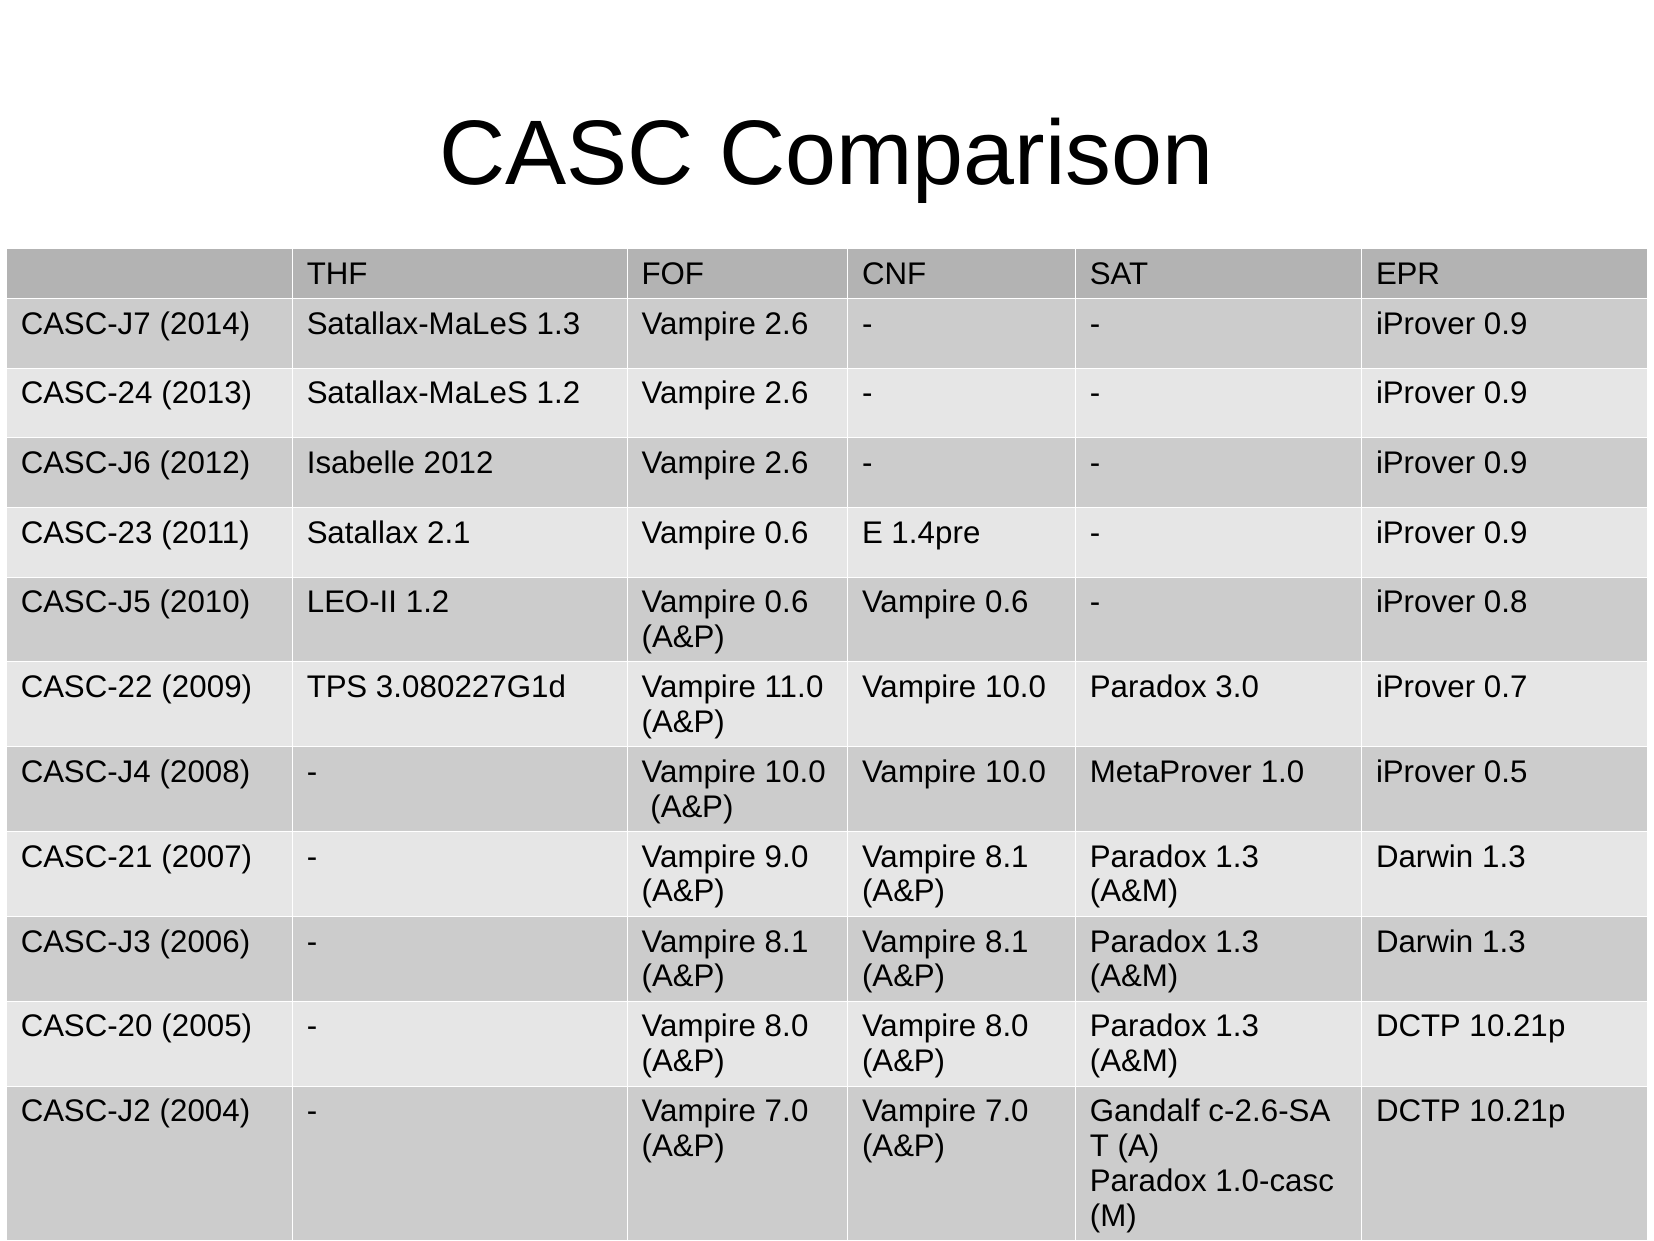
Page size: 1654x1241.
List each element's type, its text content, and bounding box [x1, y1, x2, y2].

table_header [7, 249, 292, 298]
table_cell Vampire 7.0 (A&P) [848, 1087, 1075, 1240]
table_cell Vampire 8.1 (A&P) [628, 917, 847, 1001]
table_cell - [1076, 369, 1361, 437]
table_cell Satallax 2.1 [293, 508, 627, 577]
table_cell iProver 0.7 [1362, 662, 1647, 746]
table_cell iProver 0.8 [1362, 578, 1647, 661]
table_cell Vampire 0.6 [628, 508, 847, 577]
table_cell Satallax‑MaLeS 1.2 [293, 369, 627, 437]
table_cell Isabelle 2012 [293, 438, 627, 507]
table_cell CASC‑23 (2011) [7, 508, 292, 577]
table_cell Vampire 10.0 [848, 662, 1075, 746]
table_cell - [293, 747, 627, 831]
table_cell LEO‑II 1.2 [293, 578, 627, 661]
table_cell - [1076, 438, 1361, 507]
table_cell CASC‑J7 (2014) [7, 299, 292, 368]
table_header FOF [628, 249, 847, 298]
table_cell CASC‑J6 (2012) [7, 438, 292, 507]
table_header THF [293, 249, 627, 298]
table_cell - [293, 1002, 627, 1086]
table_cell CASC‑22 (2009) [7, 662, 292, 746]
table_cell E 1.4pre [848, 508, 1075, 577]
table_cell TPS 3.080227G1d [293, 662, 627, 746]
table_header EPR [1362, 249, 1647, 298]
table_cell - [293, 917, 627, 1001]
table_cell Darwin 1.3 [1362, 832, 1647, 916]
table_cell iProver 0.9 [1362, 369, 1647, 437]
table_cell Vampire 2.6 [628, 438, 847, 507]
table_cell Paradox 1.3 (A&M) [1076, 917, 1361, 1001]
table_cell iProver 0.5 [1362, 747, 1647, 831]
table_cell DCTP 10.21p [1362, 1002, 1647, 1086]
table_cell Vampire 0.6 (A&P) [628, 578, 847, 661]
table_cell Vampire 9.0 (A&P) [628, 832, 847, 916]
table_cell CASC‑J3 (2006) [7, 917, 292, 1001]
table_cell CASC‑J4 (2008) [7, 747, 292, 831]
table_cell Vampire 8.0 (A&P) [848, 1002, 1075, 1086]
table_cell - [848, 299, 1075, 368]
table_cell Paradox 1.3 (A&M) [1076, 1002, 1361, 1086]
table_header SAT [1076, 249, 1361, 298]
table_cell Vampire 2.6 [628, 369, 847, 437]
title CASC Comparison [82, 49, 1571, 248]
table_cell Vampire 8.0 (A&P) [628, 1002, 847, 1086]
table_cell - [1076, 508, 1361, 577]
table_cell - [1076, 578, 1361, 661]
table_cell Paradox 1.3 (A&M) [1076, 832, 1361, 916]
table_cell - [293, 1087, 627, 1240]
table_cell - [293, 832, 627, 916]
table_cell Vampire 8.1 (A&P) [848, 832, 1075, 916]
table_cell CASC‑24 (2013) [7, 369, 292, 437]
table_cell iProver 0.9 [1362, 508, 1647, 577]
table_cell Vampire 7.0 (A&P) [628, 1087, 847, 1240]
table_cell - [848, 369, 1075, 437]
table_cell Vampire 10.0 [848, 747, 1075, 831]
table_cell CASC‑21 (2007) [7, 832, 292, 916]
table_cell Vampire 11.0 (A&P) [628, 662, 847, 746]
table_cell iProver 0.9 [1362, 299, 1647, 368]
table_cell CASC‑J2 (2004) [7, 1087, 292, 1240]
table_cell iProver 0.9 [1362, 438, 1647, 507]
table_cell Paradox 3.0 [1076, 662, 1361, 746]
table_cell DCTP 10.21p [1362, 1087, 1647, 1240]
table_cell Darwin 1.3 [1362, 917, 1647, 1001]
table_header CNF [848, 249, 1075, 298]
table_cell - [848, 438, 1075, 507]
table_cell Vampire 2.6 [628, 299, 847, 368]
table_cell Vampire 0.6 [848, 578, 1075, 661]
table_cell Satallax‑MaLeS 1.3 [293, 299, 627, 368]
table_cell CASC‑20 (2005) [7, 1002, 292, 1086]
table_cell CASC‑J5 (2010) [7, 578, 292, 661]
table_cell Gandalf c‑2.6‑SAT (A) Paradox 1.0‑casc (M) [1076, 1087, 1361, 1240]
table_cell Vampire 8.1 (A&P) [848, 917, 1075, 1001]
table_cell Vampire 10.0 (A&P) [628, 747, 847, 831]
table_cell MetaProver 1.0 [1076, 747, 1361, 831]
table_cell - [1076, 299, 1361, 368]
